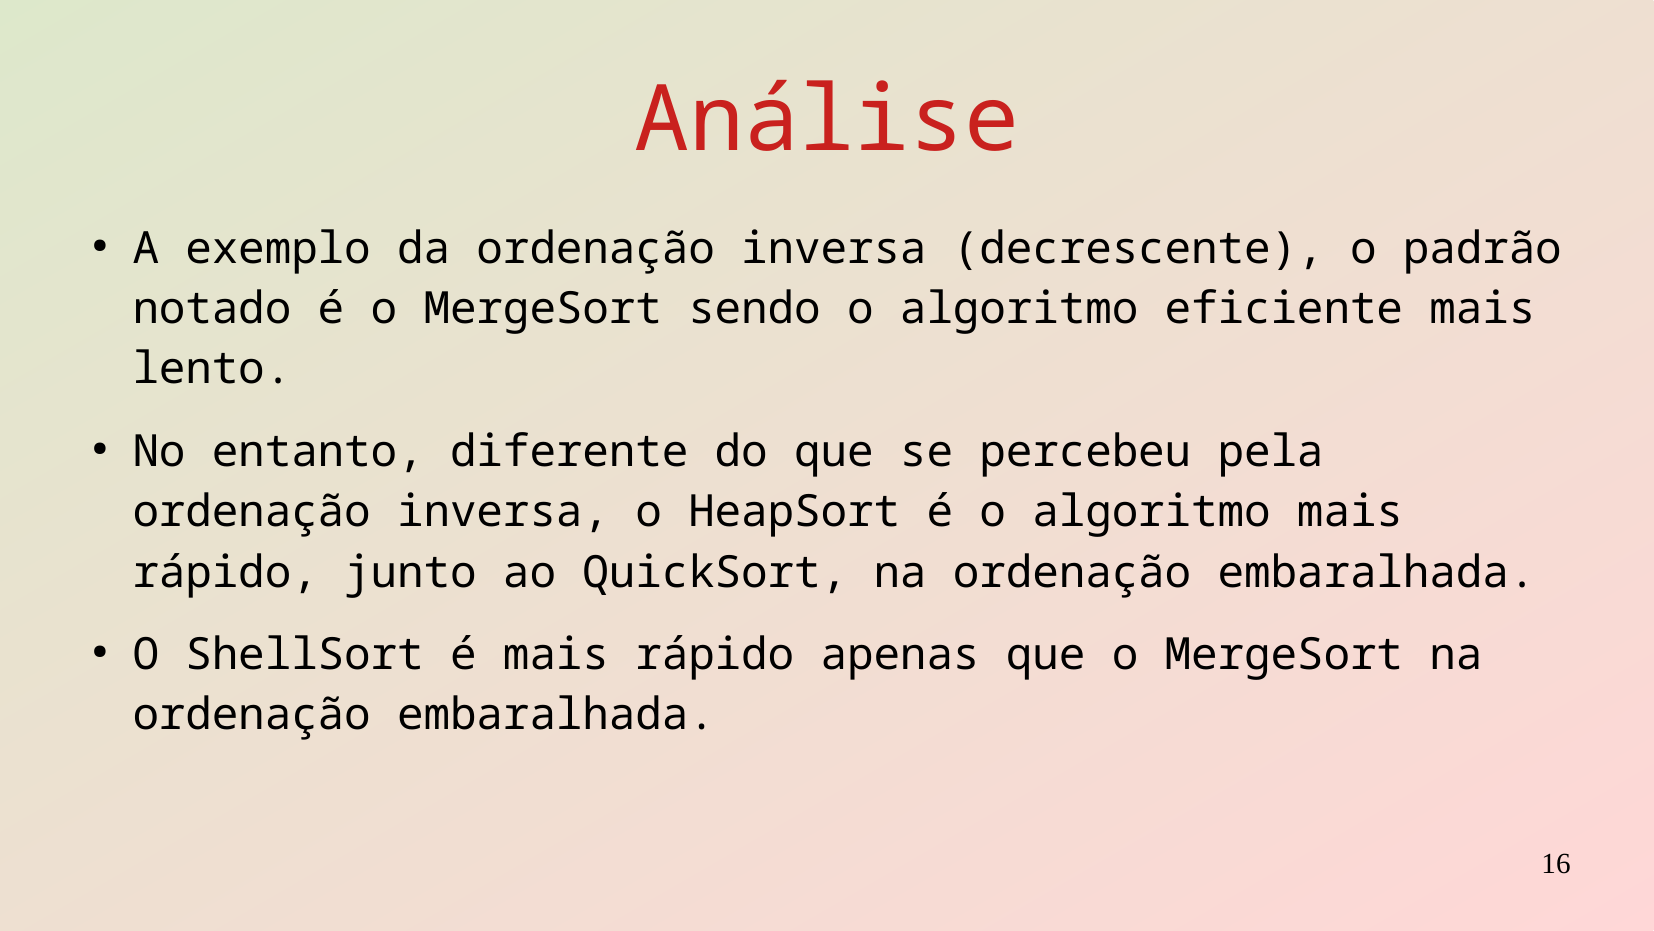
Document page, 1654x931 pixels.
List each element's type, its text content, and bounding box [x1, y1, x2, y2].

title Análise [82, 37, 1571, 193]
list A exemplo da ordenação inversa (decrescente), o padrão notado é o MergeSort sendo o algoritmo eficiente mais lento. No entanto, diferente do que se percebeu pela ordenação inversa, o HeapSort é o algoritmo mais rápido, junto ao QuickSort, na ordenação embaralhada. O ShellSort é mais rápido apenas que o MergeSort na ordenação embaralhada. [78, 216, 1567, 756]
